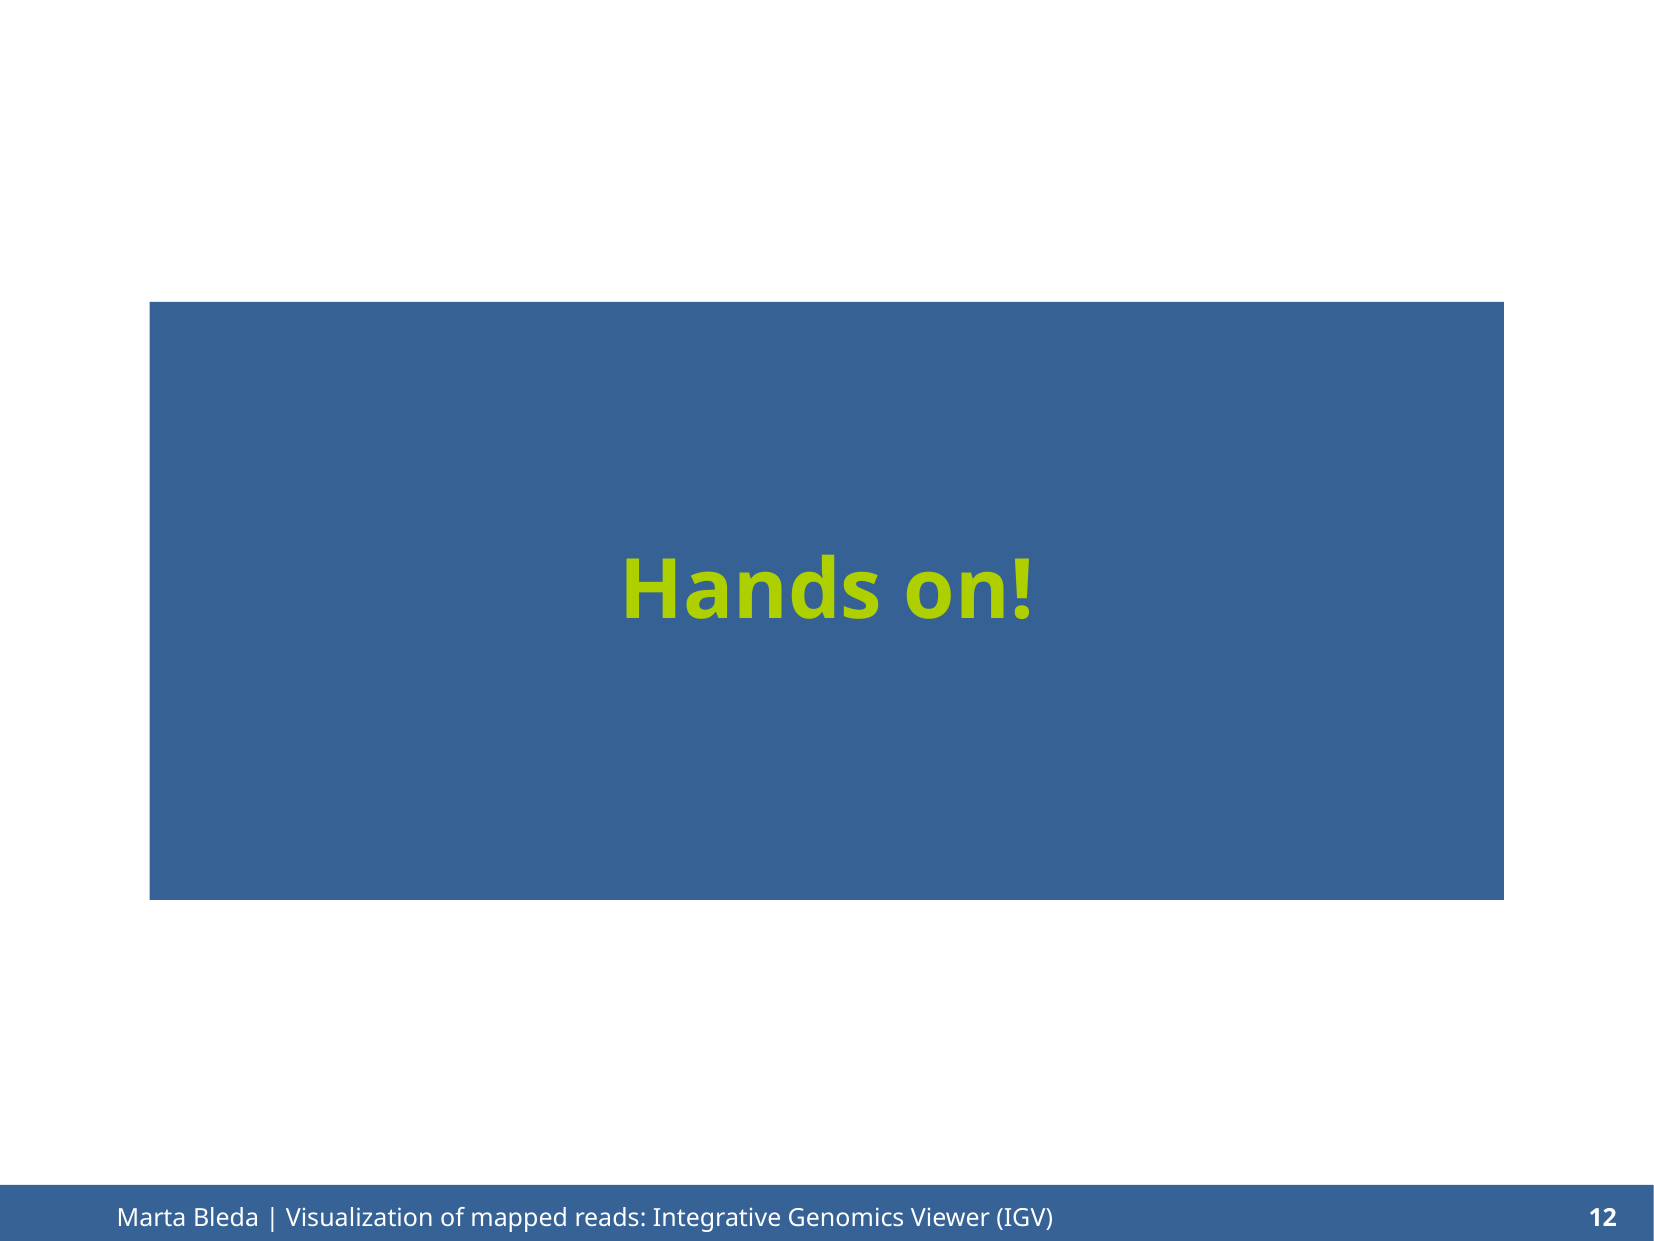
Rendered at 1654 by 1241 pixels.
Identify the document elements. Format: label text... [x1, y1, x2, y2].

title Hands on! [219, 482, 1435, 690]
